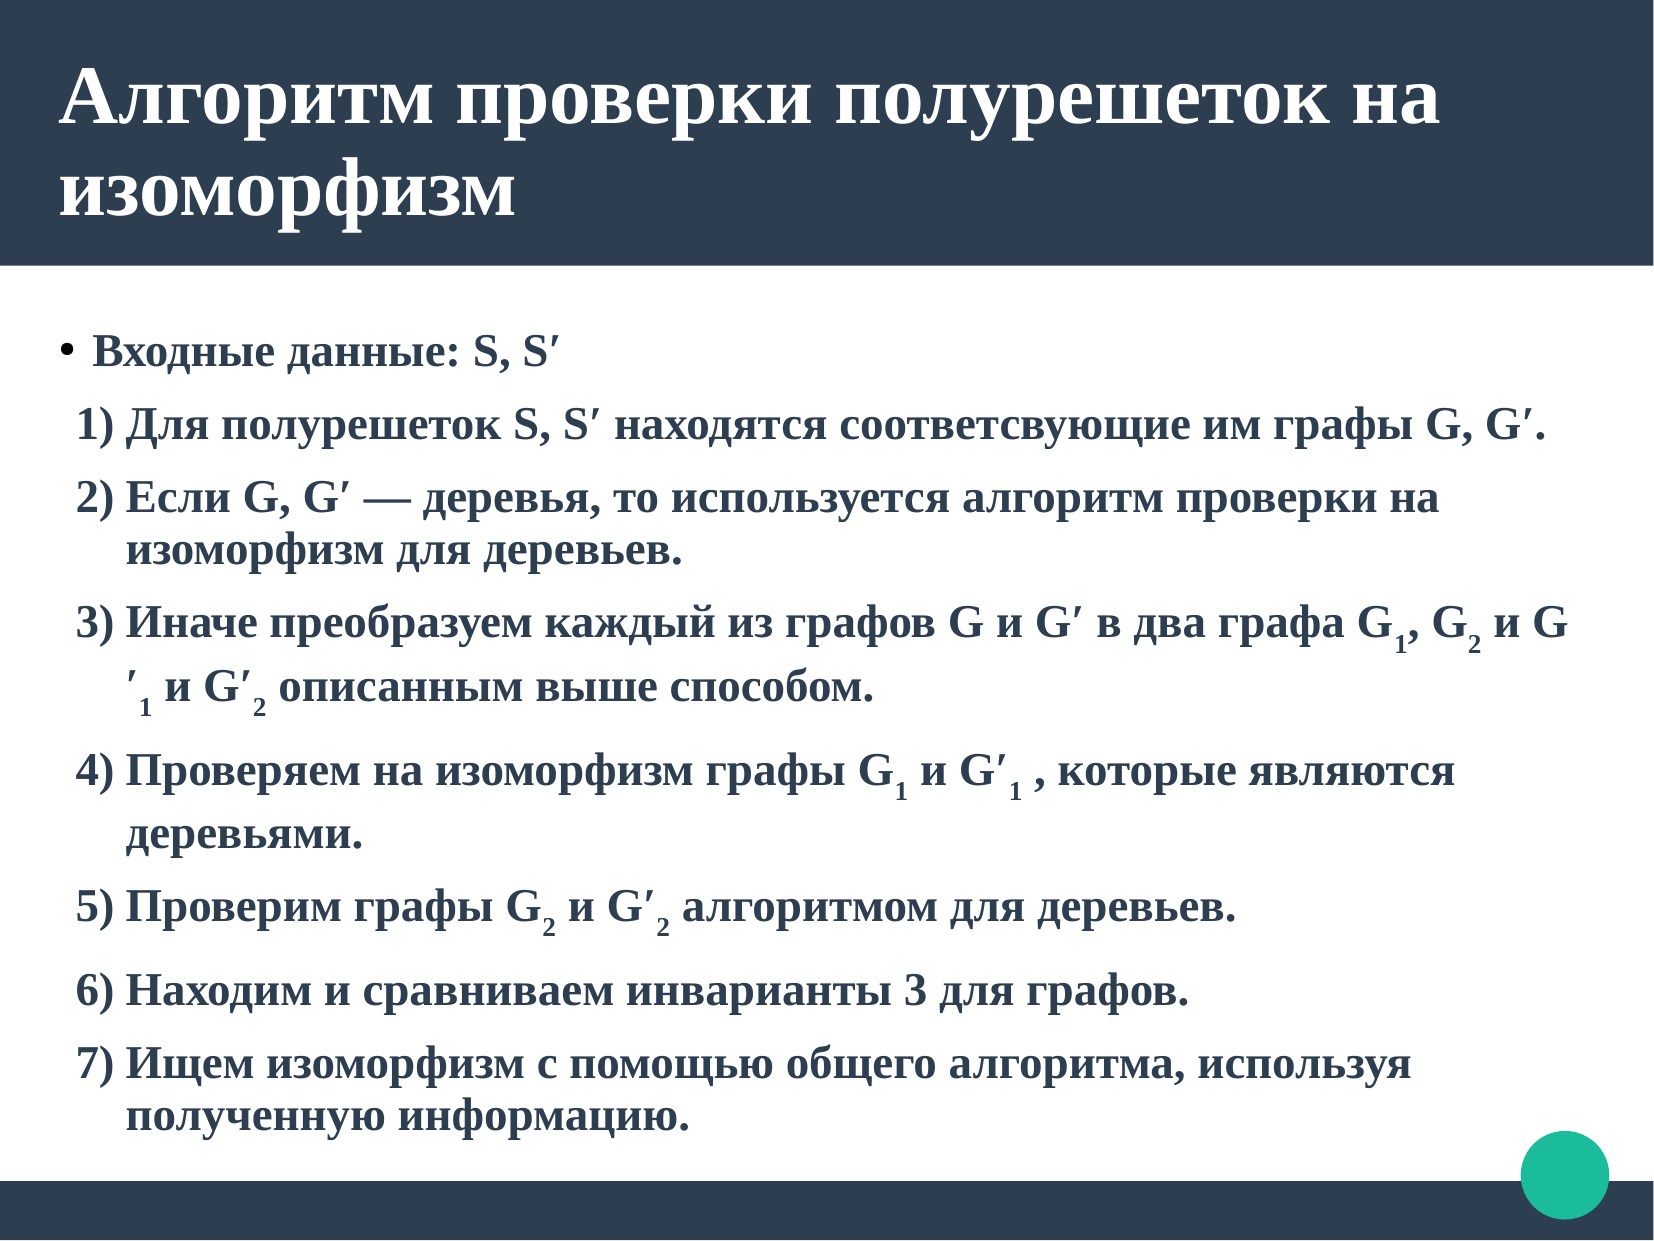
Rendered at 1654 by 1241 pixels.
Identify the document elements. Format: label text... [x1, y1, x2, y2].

title Алгоритм проверки полурешеток на изоморфизм [59, 49, 1595, 207]
list Входные данные: S, S′ Для полурешеток S, S′ находятся соответсвующие им графы G, G′. Если G, G′ — деревья, то используется алгоритм проверки на изоморфизм для деревьев. Иначе преобразуем каждый из графов G и G′ в два графа G1, G2 и G′1 и G′2 описанным выше способом. Проверяем на изоморфизм графы G1 и G′1 , которые являются деревьями. Проверим графы G2 и G′2 алгоритмом для деревьев. Находим и сравниваем инварианты 3 для графов. Ищем изоморфизм с помощью общего алгоритма, используя полученную информацию. [59, 324, 1595, 1152]
